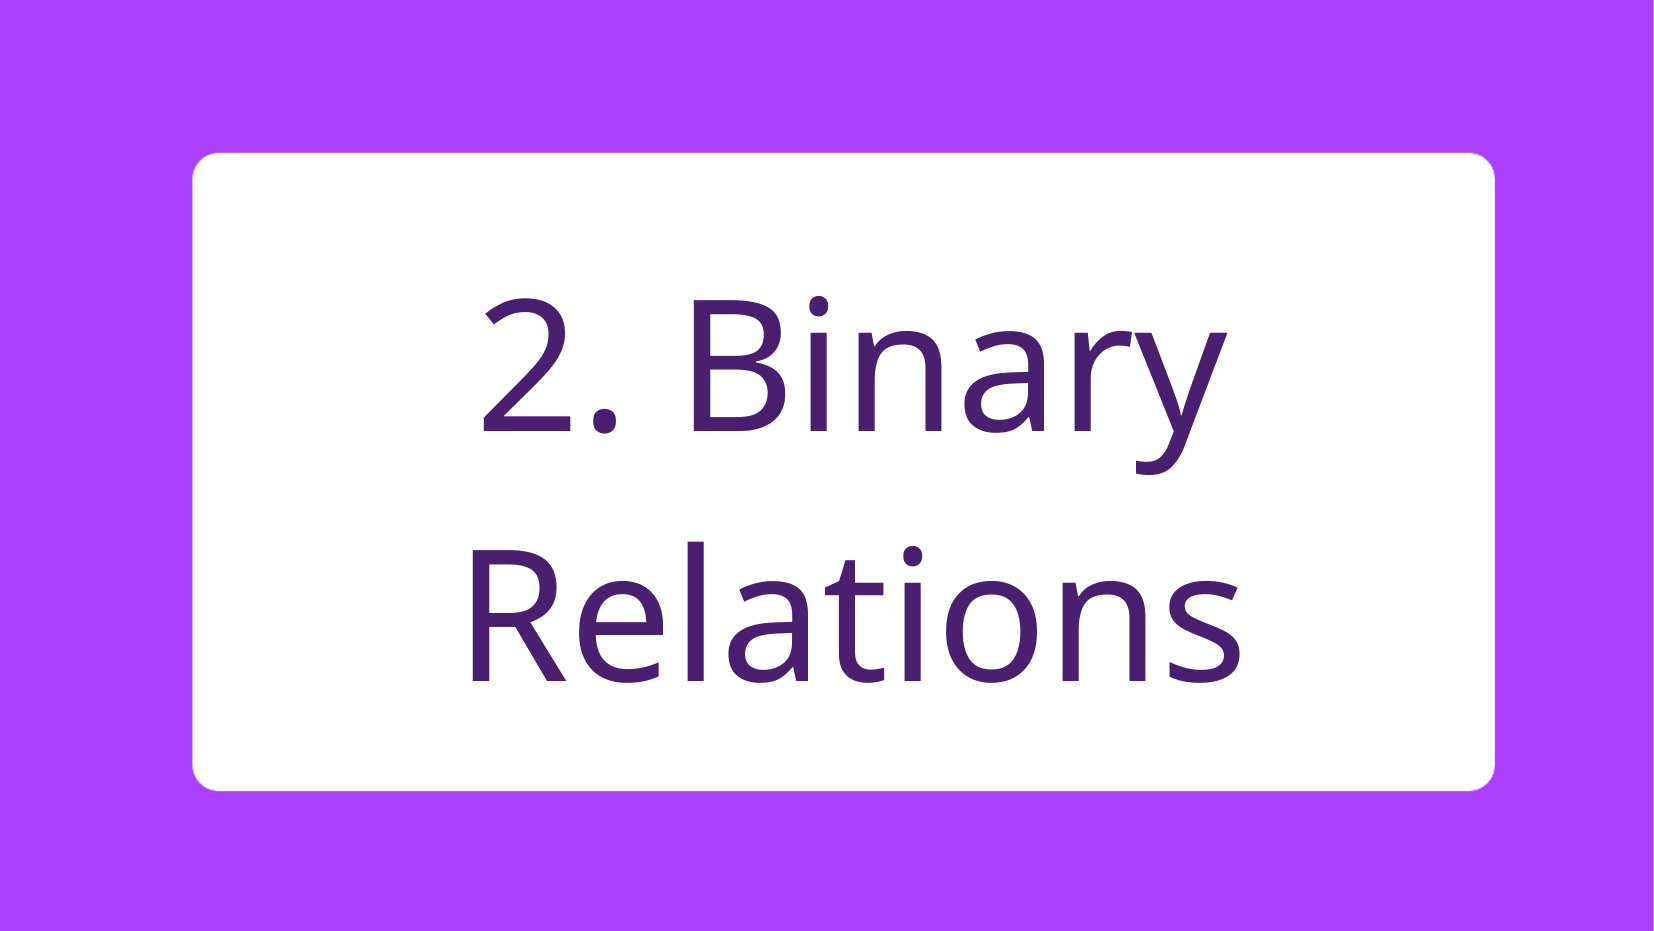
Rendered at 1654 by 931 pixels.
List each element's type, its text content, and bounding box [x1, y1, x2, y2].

title 2. Binary Relations [193, 393, 1511, 577]
picture [0, 0, 1654, 931]
